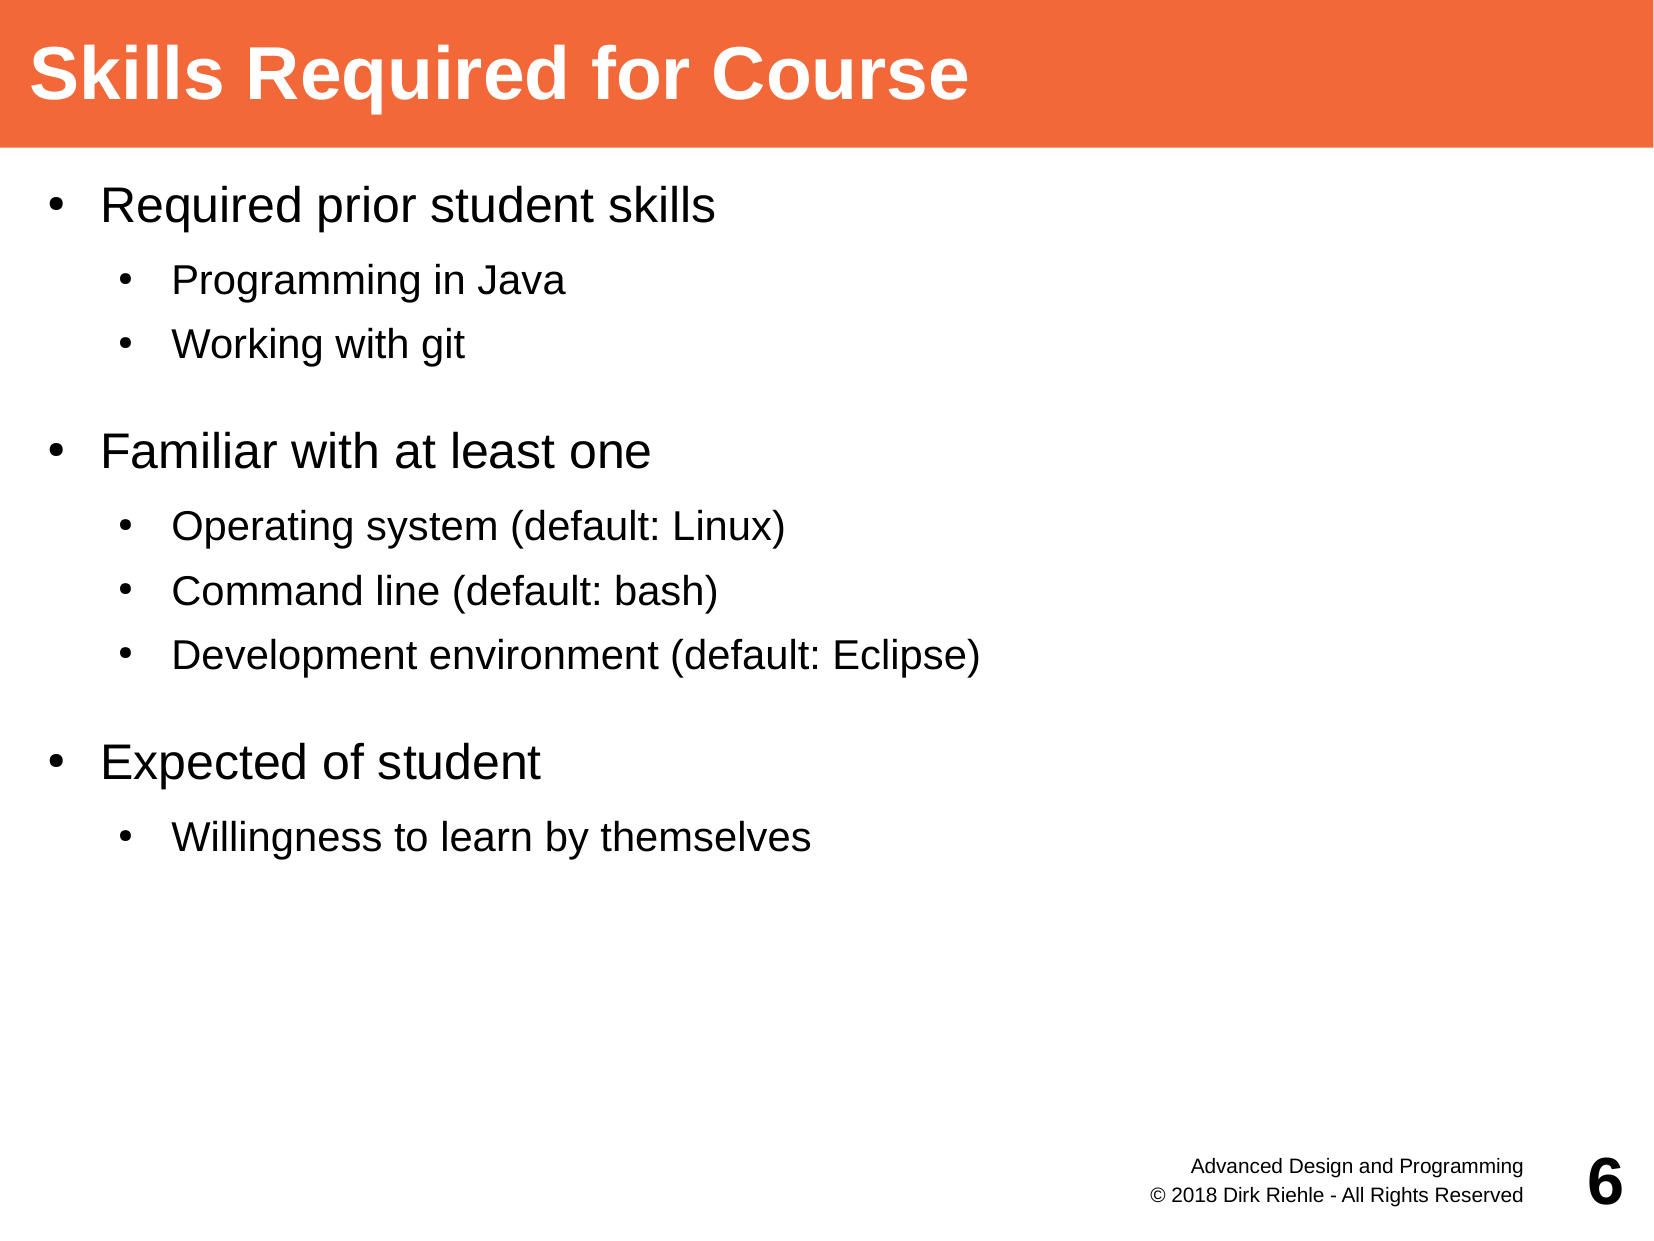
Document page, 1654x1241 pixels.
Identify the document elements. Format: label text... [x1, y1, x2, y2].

title Skills Required for Course [0, 0, 1654, 148]
list Required prior student skills Programming in Java Working with git Familiar with at least one Operating system (default: Linux) Command line (default: bash) Development environment (default: Eclipse) Expected of student Willingness to learn by themselves [29, 177, 1625, 1063]
